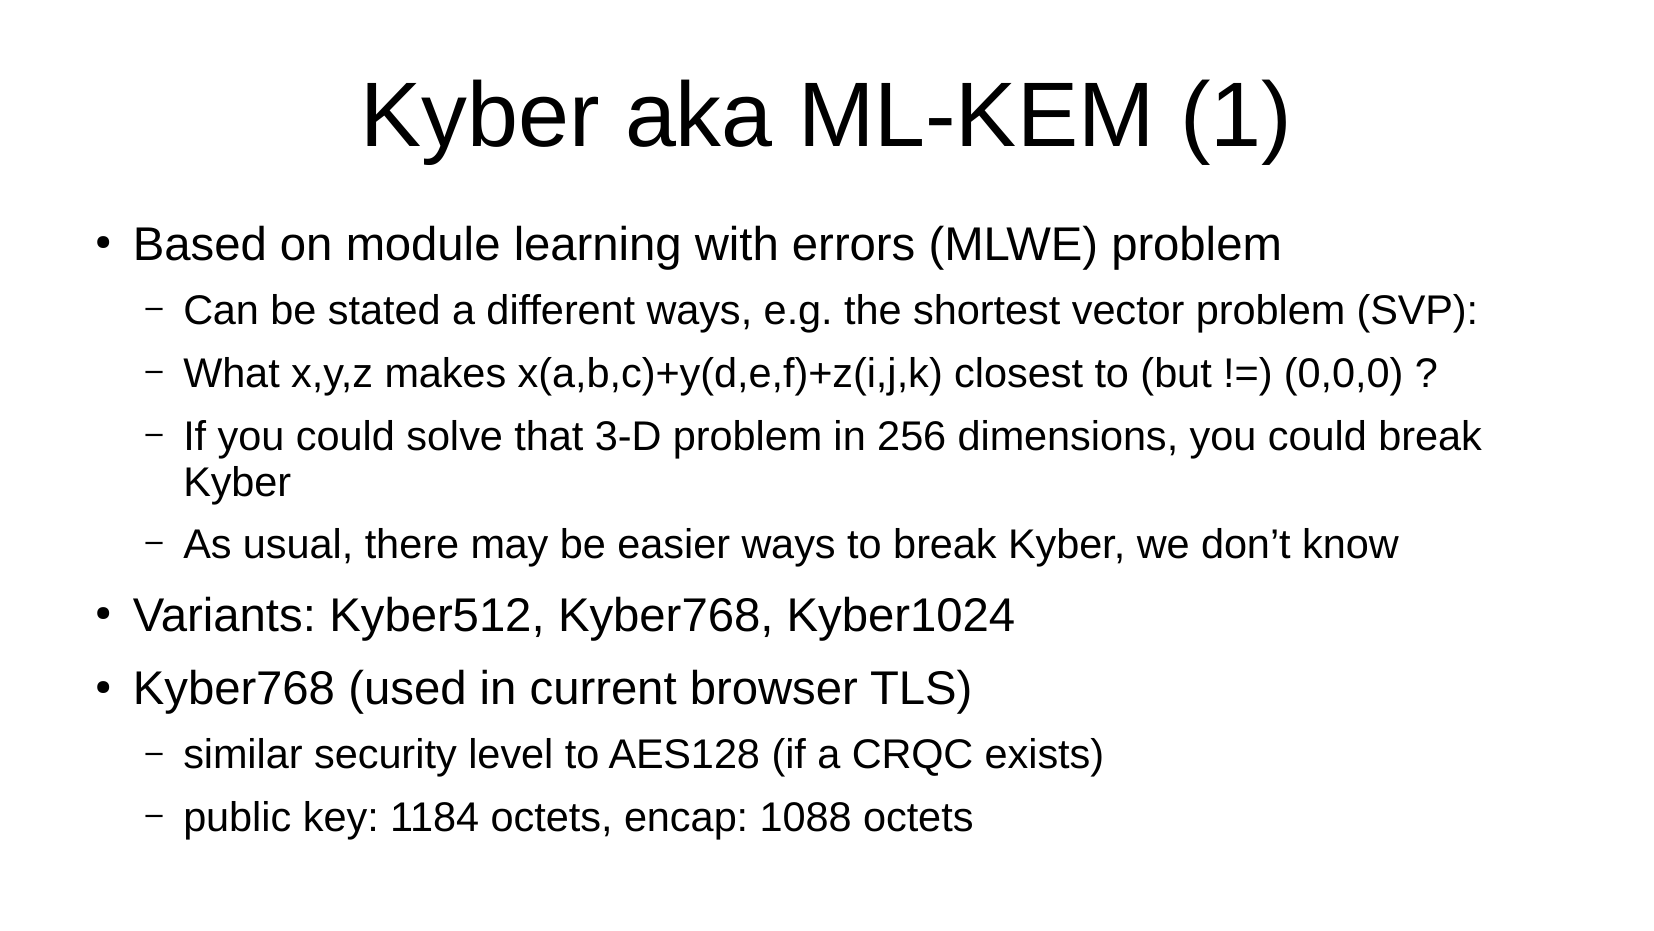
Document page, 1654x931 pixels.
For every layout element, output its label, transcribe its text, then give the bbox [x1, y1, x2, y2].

title Kyber aka ML-KEM (1) [82, 37, 1571, 193]
list Based on module learning with errors (MLWE) problem Can be stated a different ways, e.g. the shortest vector problem (SVP): What x,y,z makes x(a,b,c)+y(d,e,f)+z(i,j,k) closest to (but !=) (0,0,0) ? If you could solve that 3-D problem in 256 dimensions, you could break Kyber As usual, there may be easier ways to break Kyber, we don’t know Variants: Kyber512, Kyber768, Kyber1024 Kyber768 (used in current browser TLS) similar security level to AES128 (if a CRQC exists) public key: 1184 octets, encap: 1088 octets [82, 217, 1571, 843]
